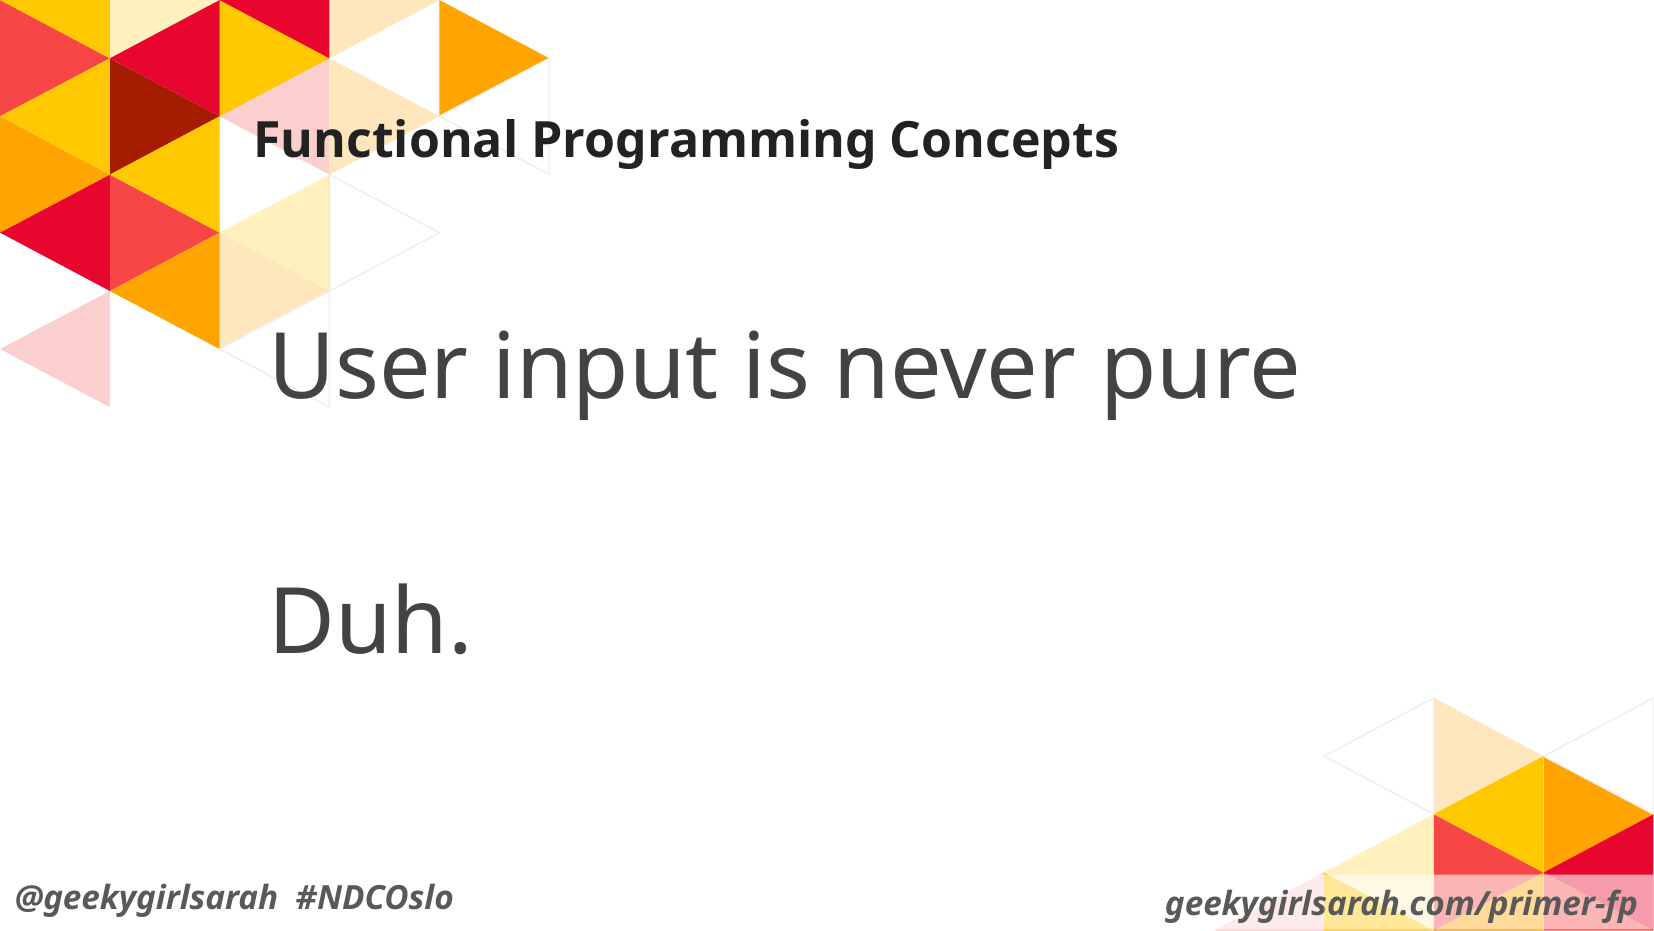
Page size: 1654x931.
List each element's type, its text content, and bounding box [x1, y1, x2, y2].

title Functional Programming Concepts [238, 61, 1406, 183]
list User input is never pure Duh. [238, 291, 1545, 817]
